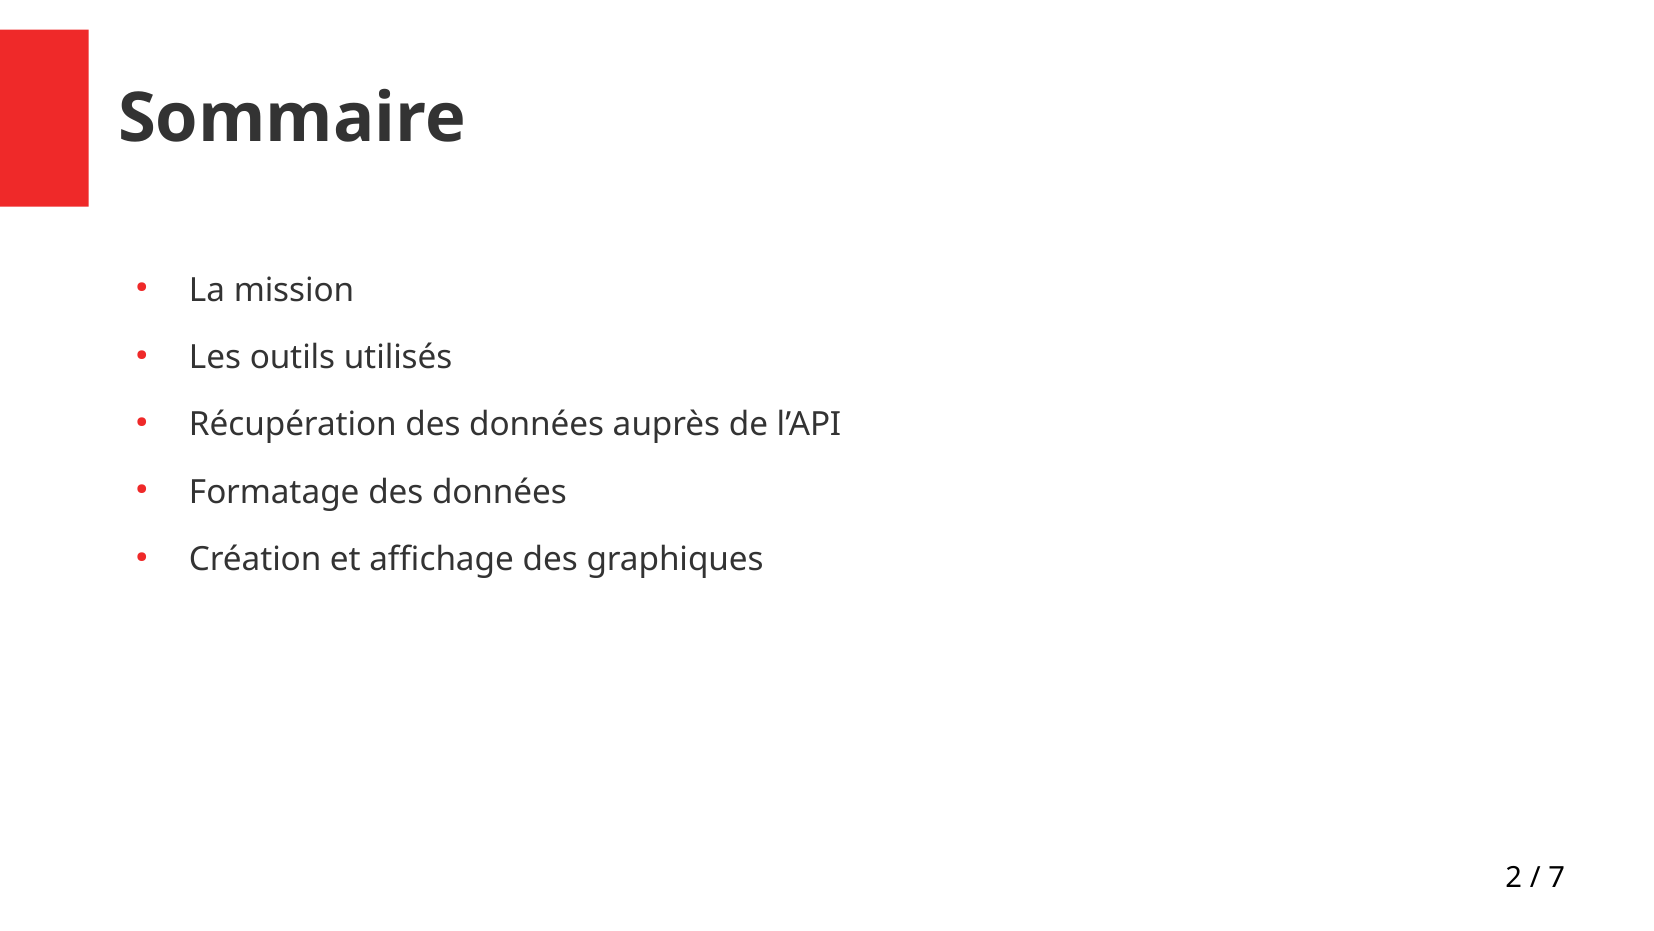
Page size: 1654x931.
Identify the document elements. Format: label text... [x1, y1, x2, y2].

title Sommaire [118, 37, 1571, 193]
list La mission Les outils utilisés Récupération des données auprès de l’API Formatage des données Création et affichage des graphiques [118, 265, 1536, 806]
